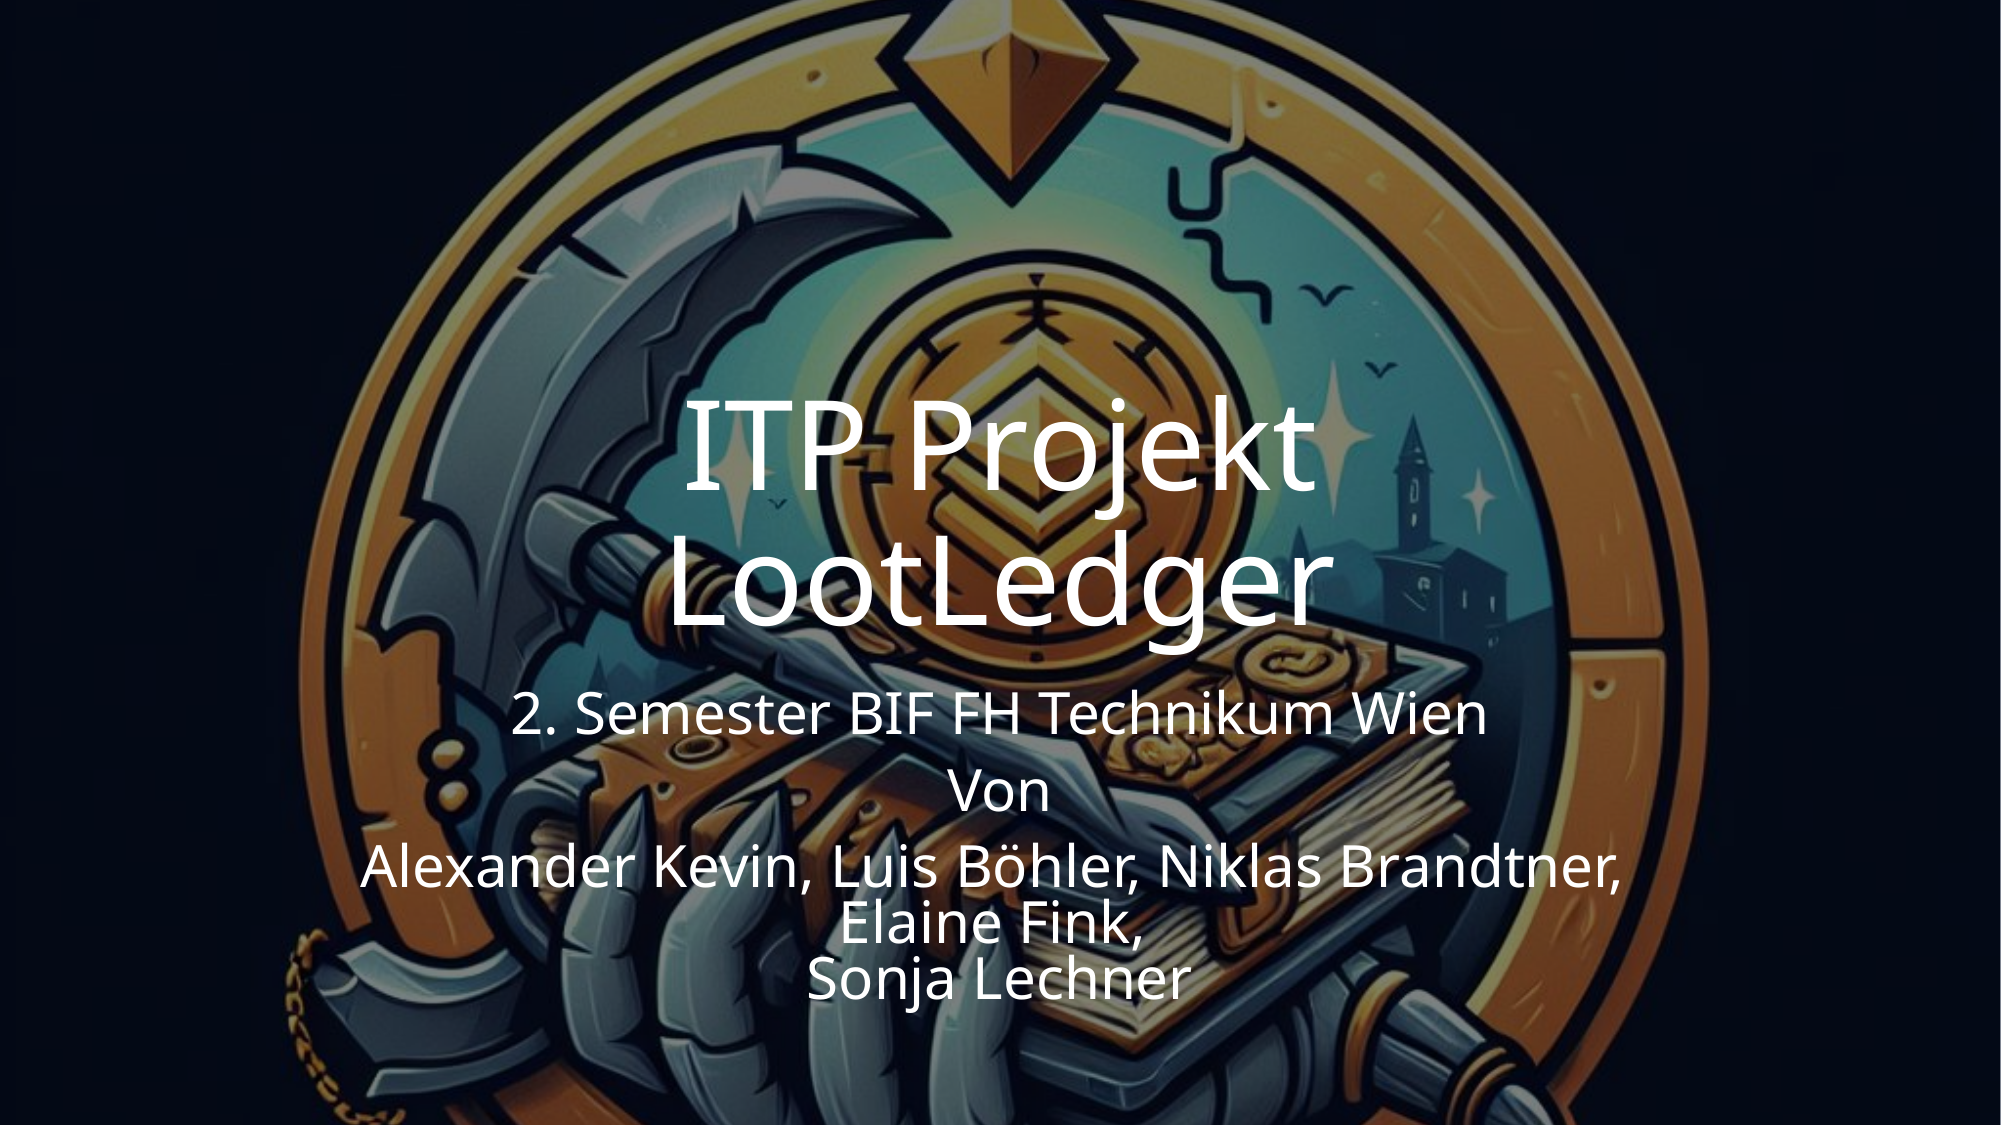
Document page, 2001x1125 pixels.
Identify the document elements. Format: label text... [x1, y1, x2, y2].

picture [0, 0, 2000, 1125]
title ITP Projekt LootLedger [249, 184, 1750, 660]
subtitle 2. Semester BIF FH Technikum Wien Von Alexander Kevin, Luis Böhler, Niklas Brandtner, Elaine Fink, Sonja Lechner [249, 682, 1750, 1040]
